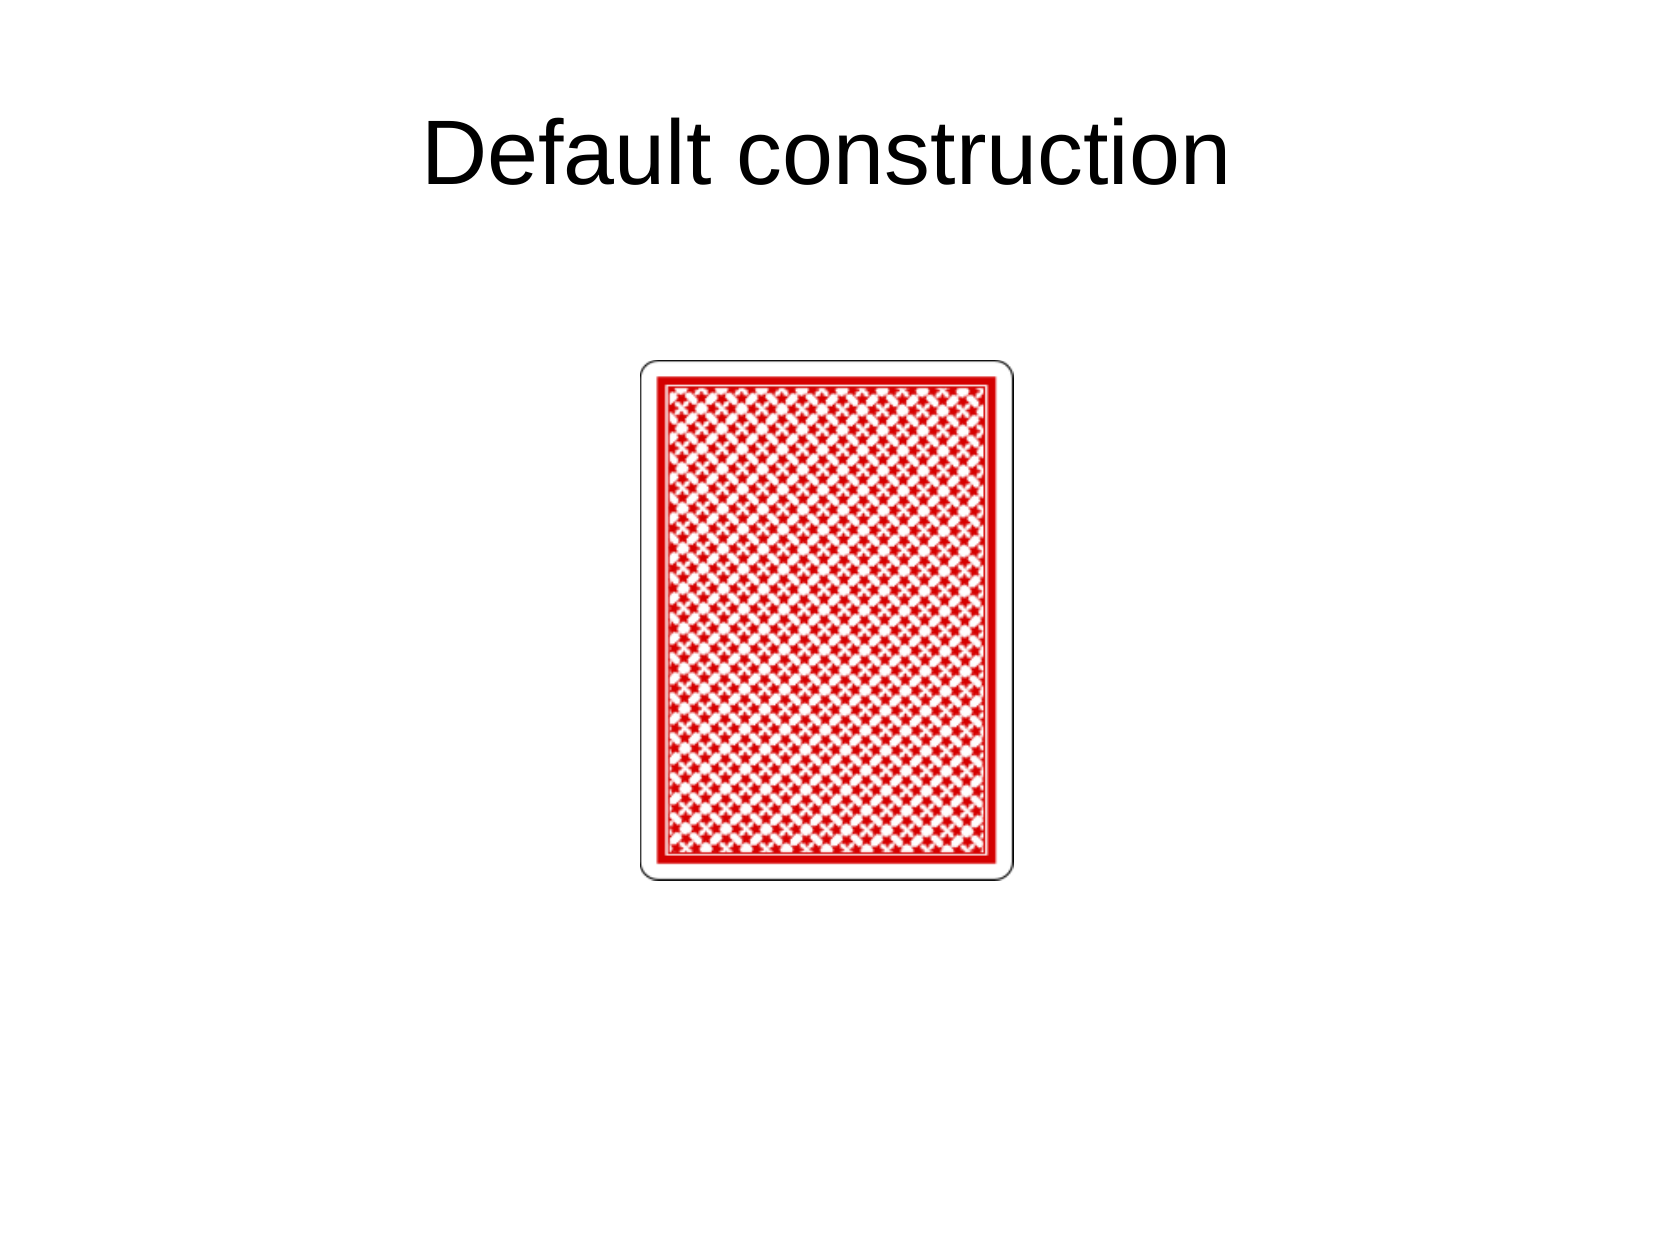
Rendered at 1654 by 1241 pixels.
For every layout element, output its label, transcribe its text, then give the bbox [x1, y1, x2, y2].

picture [640, 360, 1014, 881]
title Default construction [82, 49, 1571, 257]
